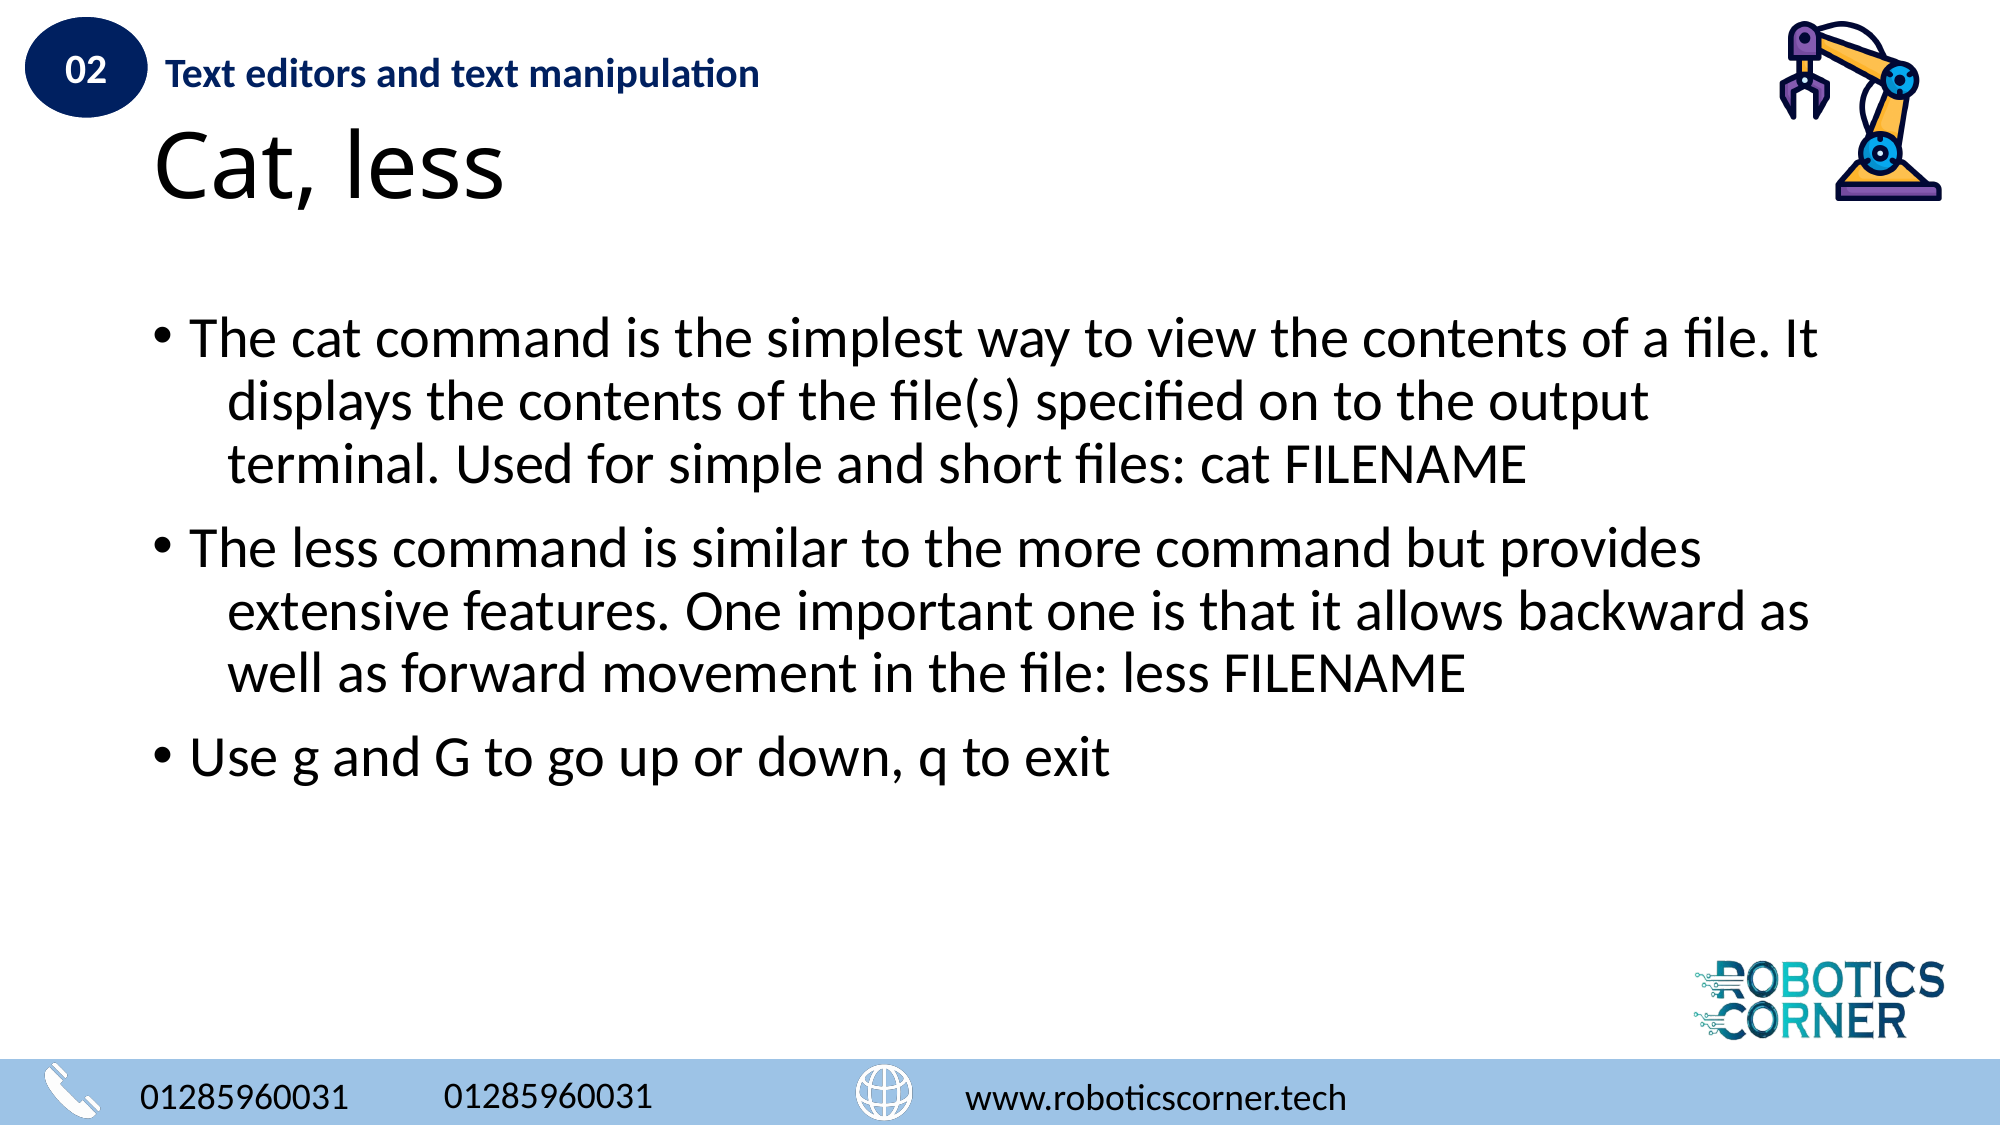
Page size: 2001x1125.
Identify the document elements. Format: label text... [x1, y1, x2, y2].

text_box 01285960031 [429, 1064, 806, 1124]
text_box [0, 1059, 850, 1125]
text_box Text editors and text manipulation [150, 38, 832, 103]
text_box The cat command is the simplest way to view the contents of a file. It displays the contents of the file(s) specified on to the output terminal. Used for simple and short files: cat FILENAME The less command is similar to the more command but provides extensive features. One important one is that it allows backward as well as forward movement in the file: less FILENAME Use g and G to go up or down, q to exit [137, 299, 1863, 1014]
text_box 02 [22, 14, 150, 121]
picture [850, 1059, 917, 1125]
picture [1680, 859, 1953, 1059]
text_box Cat, less [137, 59, 1863, 278]
text_box [917, 1059, 2000, 1125]
picture [1771, 21, 1950, 201]
picture [39, 1057, 106, 1124]
text_box www.roboticscorner.tech [950, 1065, 1556, 1125]
text_box 01285960031 [125, 1064, 429, 1124]
